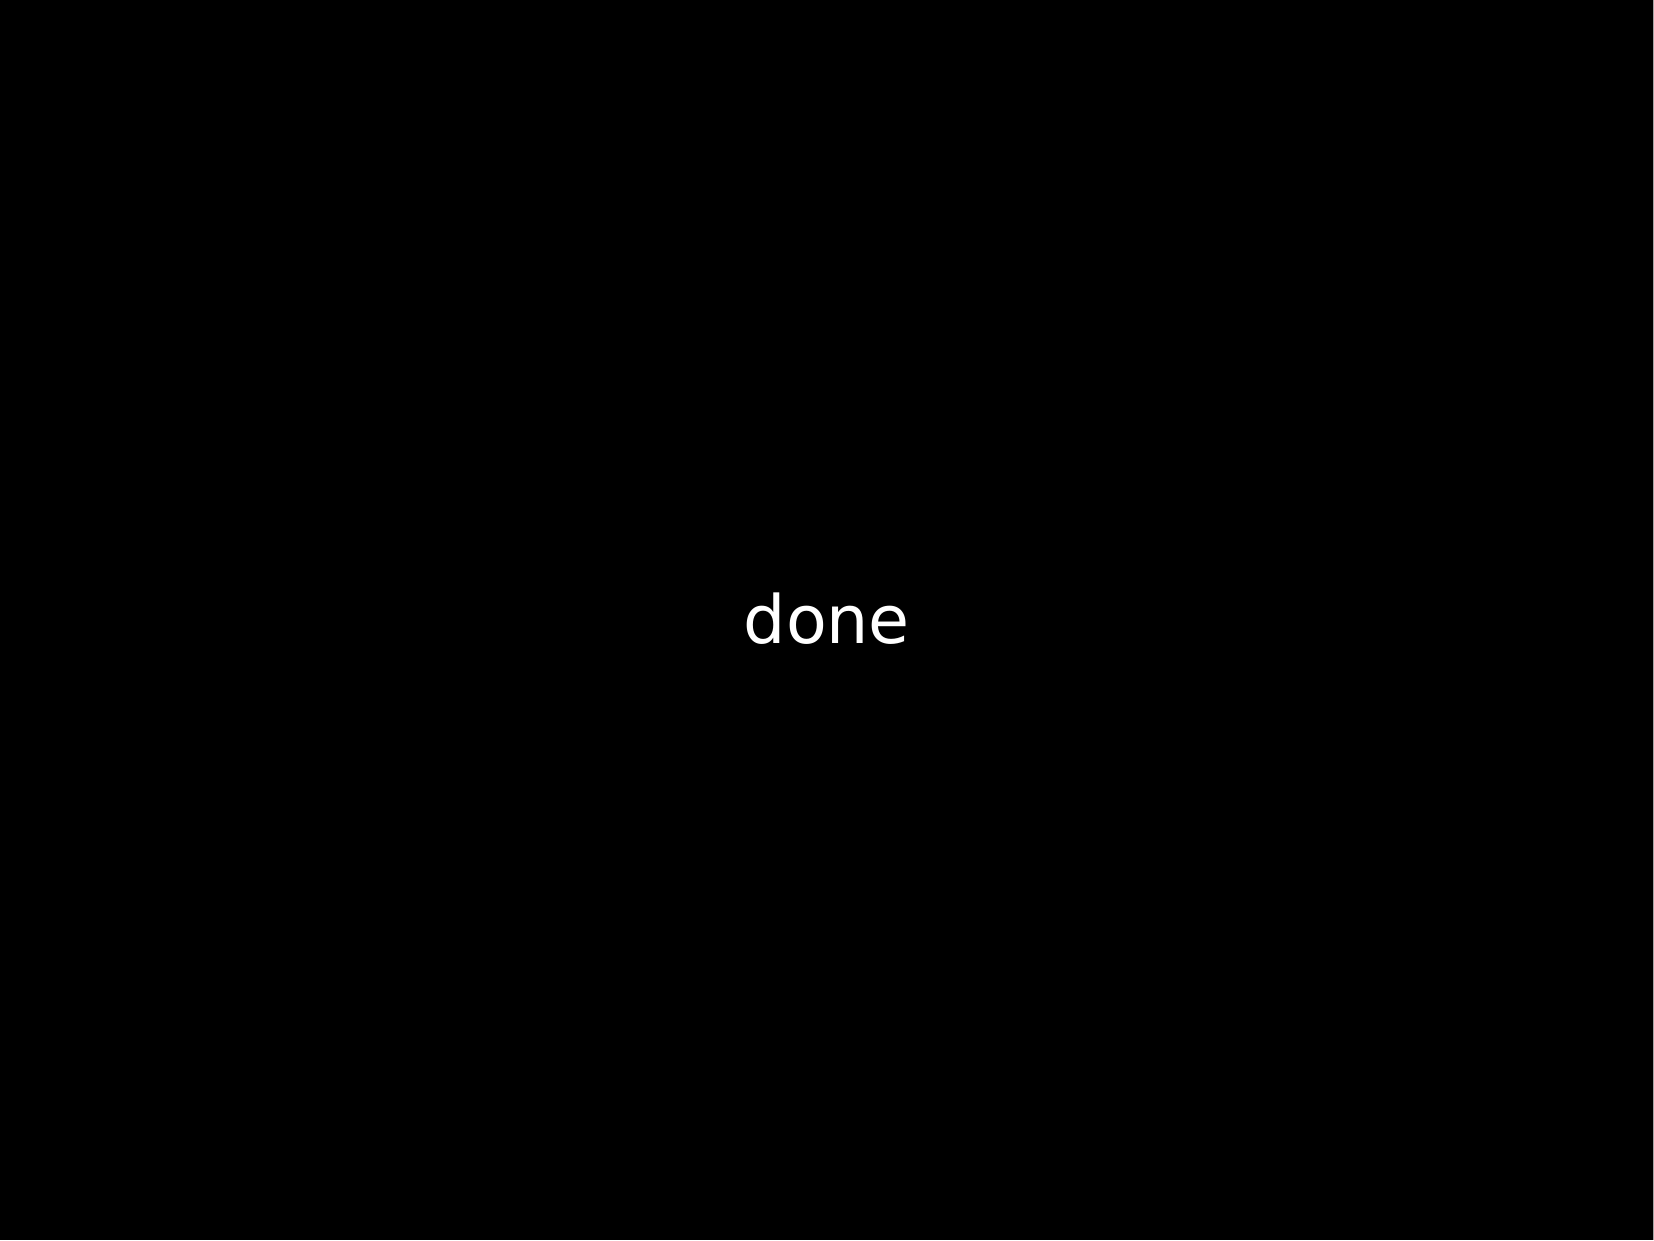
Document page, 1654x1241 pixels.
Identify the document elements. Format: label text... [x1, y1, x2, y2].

title done [693, 581, 960, 659]
